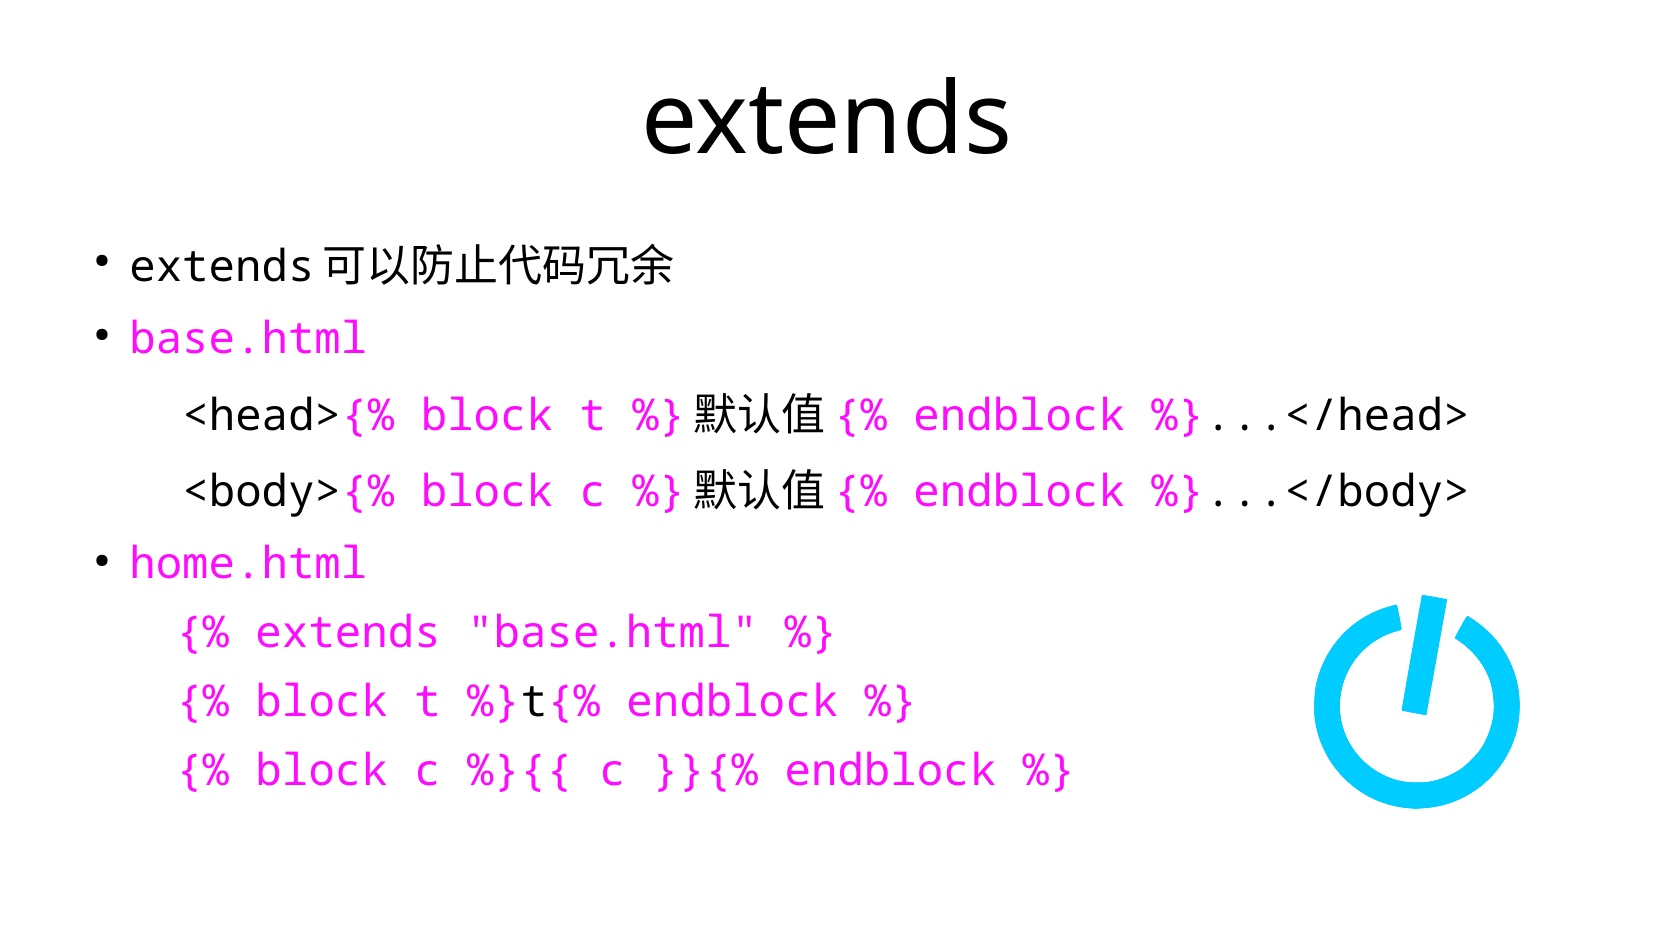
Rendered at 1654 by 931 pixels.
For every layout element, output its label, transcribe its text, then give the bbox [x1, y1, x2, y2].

list extends可以防止代码冗余 base.html <head>{% block t %}默认值{% endblock %}...</head> <body>{% block c %}默认值{% endblock %}...</body> home.html {% extends "base.html" %} {% block t %}t{% endblock %} {% block c %}{{ c }}{% endblock %} [82, 217, 1595, 815]
title extends [82, 37, 1571, 193]
